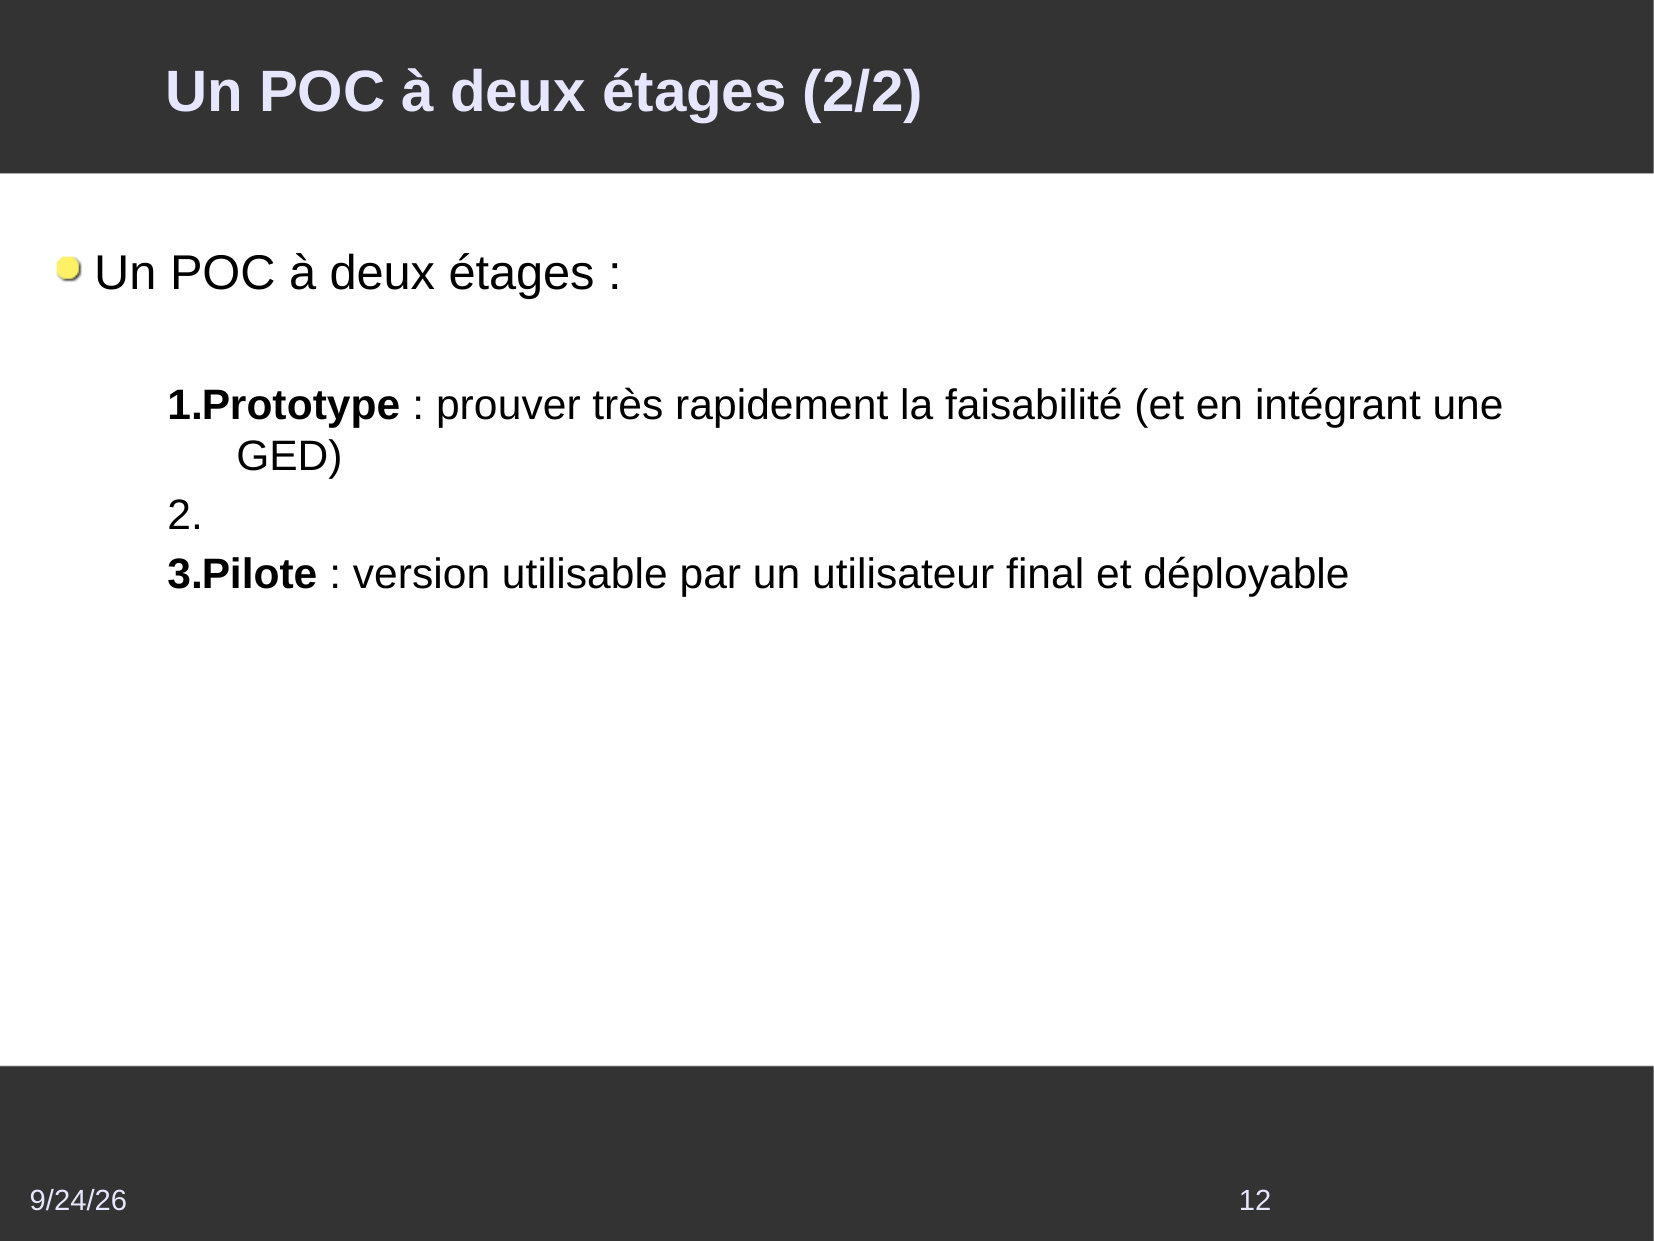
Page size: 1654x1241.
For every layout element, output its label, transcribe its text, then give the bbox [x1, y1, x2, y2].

list Un POC à deux étages : Prototype : prouver très rapidement la faisabilité (et en intégrant une GED) Pilote : version utilisable par un utilisateur final et déployable [29, 240, 1506, 601]
text_box [1238, 1181, 1625, 1241]
title Un POC à deux étages (2/2) [165, 0, 1642, 178]
text_box [29, 1181, 566, 1241]
